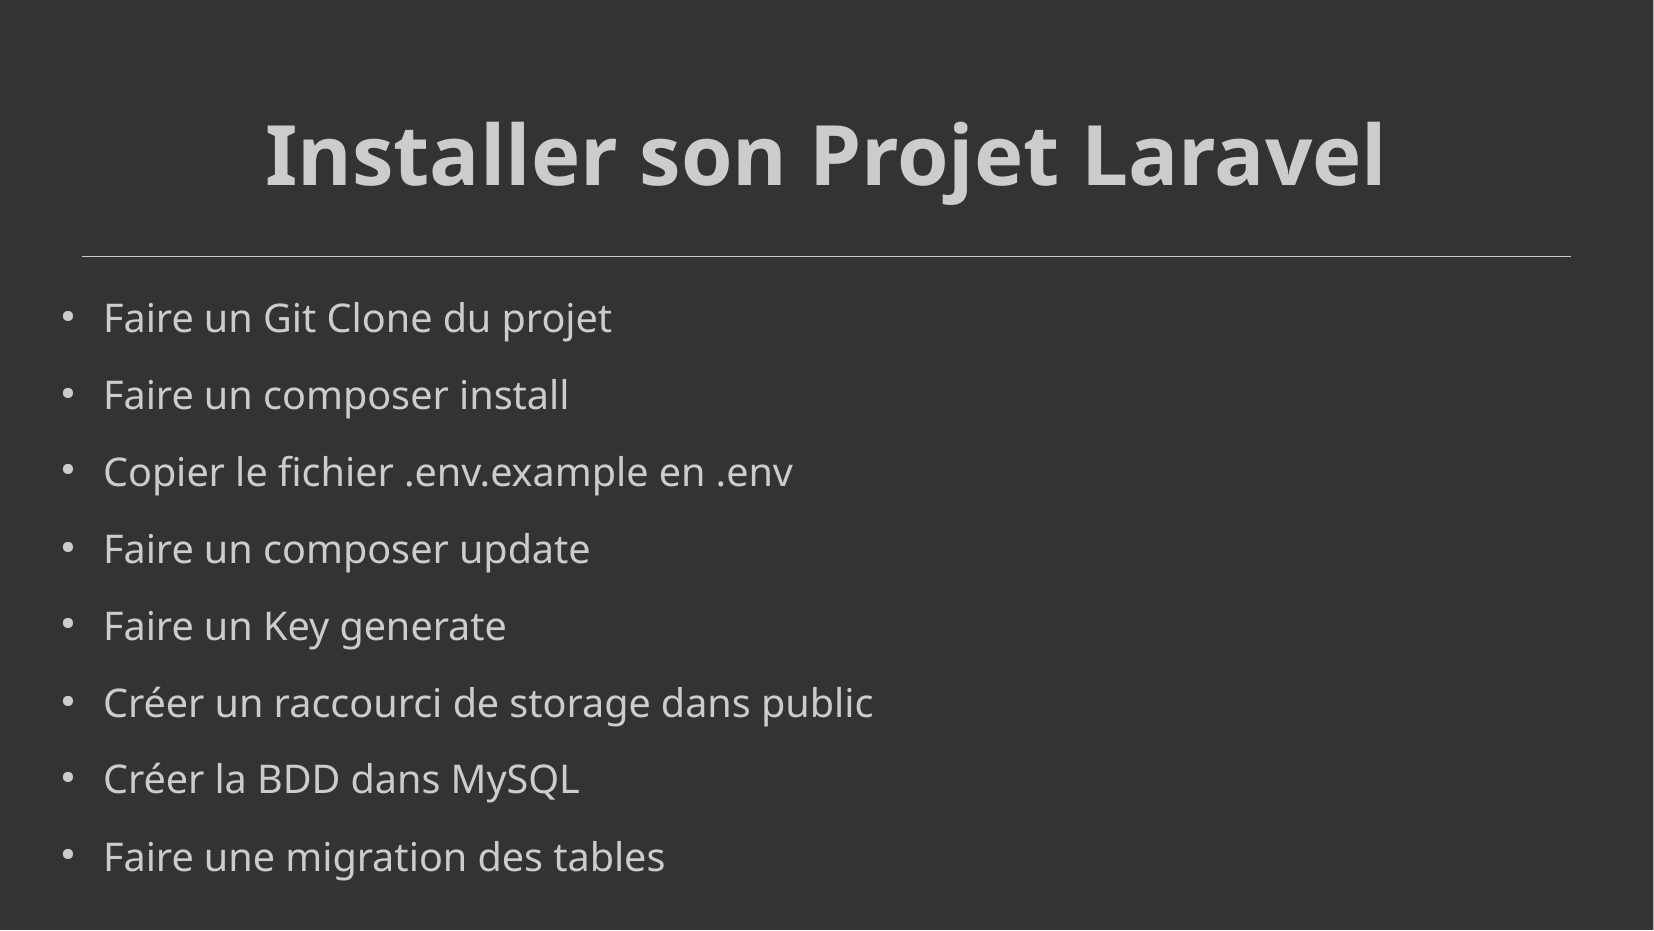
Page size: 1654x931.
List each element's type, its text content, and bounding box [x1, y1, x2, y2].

list Faire un Git Clone du projet Faire un composer install Copier le fichier .env.example en .env Faire un composer update Faire un Key generate Créer un raccourci de storage dans public Créer la BDD dans MySQL Faire une migration des tables [47, 290, 1595, 886]
title Installer son Projet Laravel [82, 49, 1571, 257]
